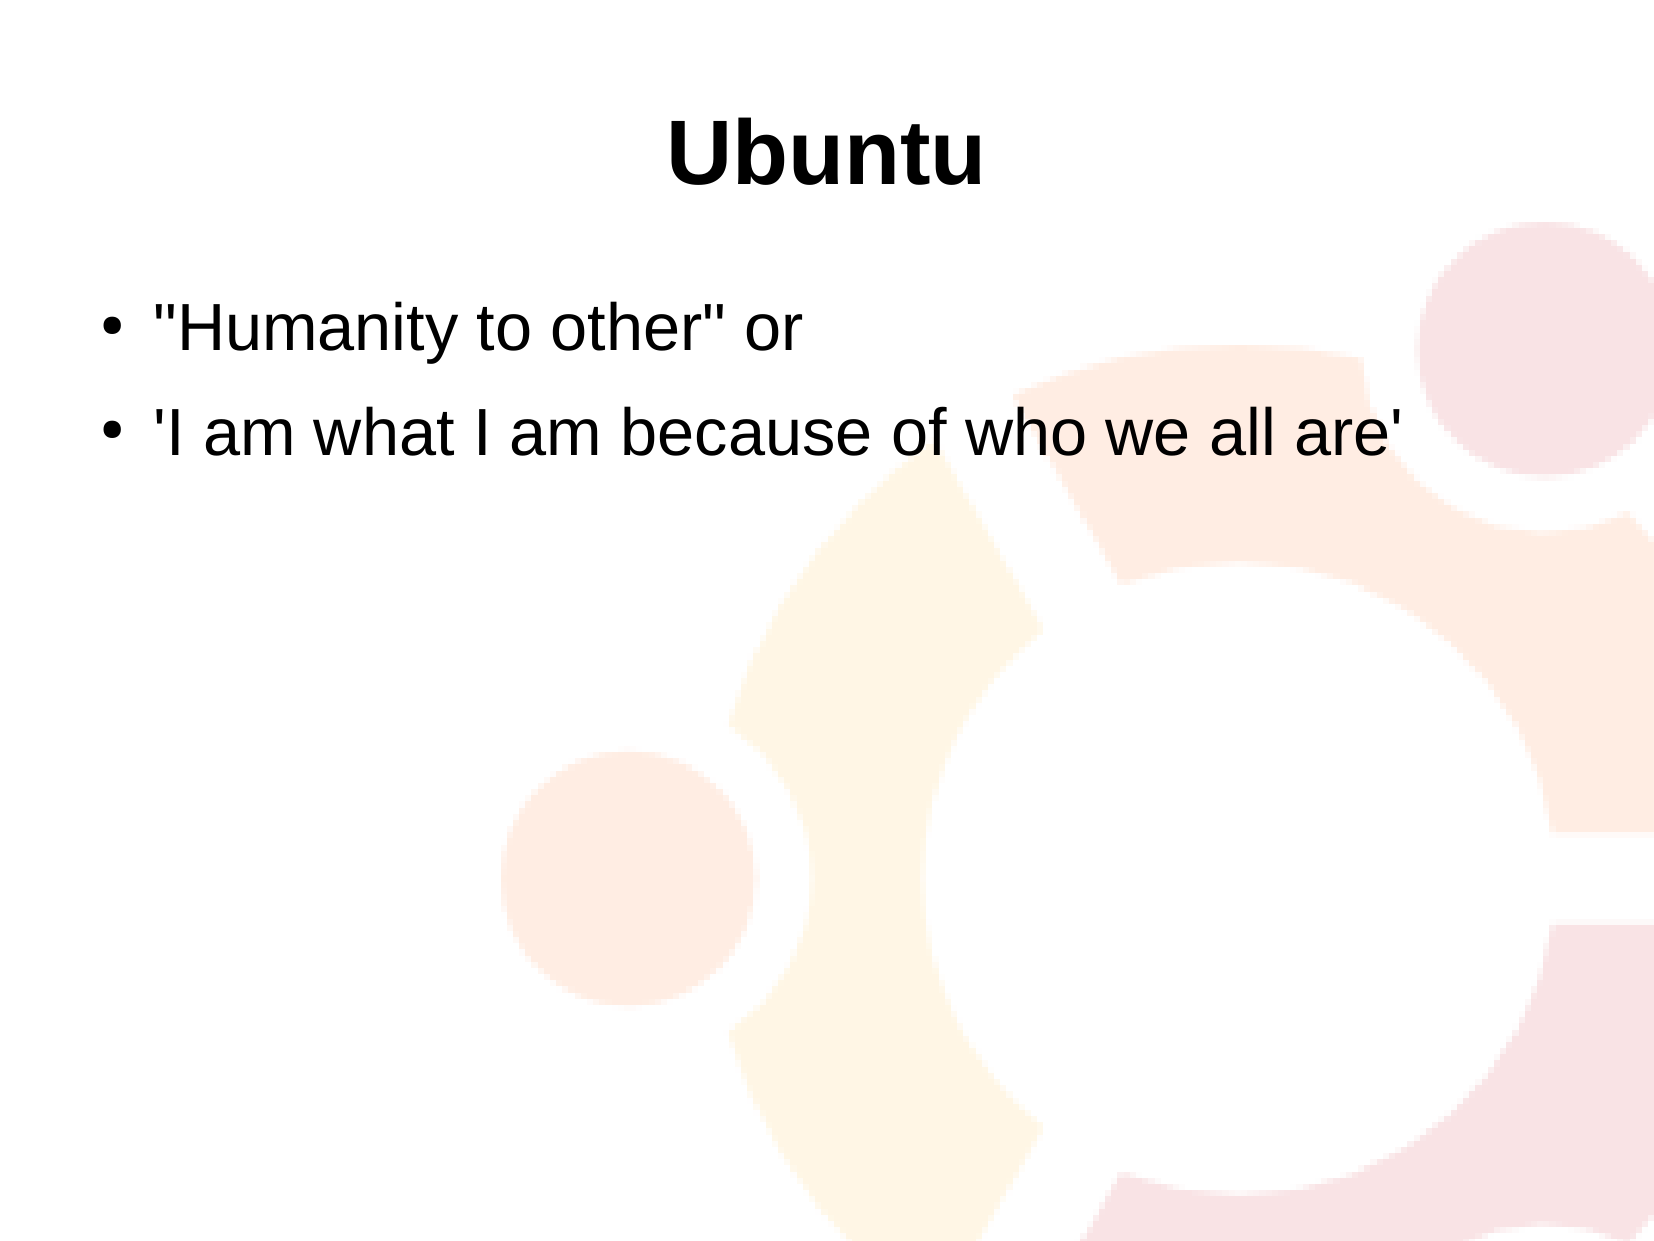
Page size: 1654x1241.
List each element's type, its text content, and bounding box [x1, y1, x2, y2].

title Ubuntu [82, 56, 1571, 250]
list "Humanity to other" or 'I am what I am because of who we all are' [82, 290, 1571, 1109]
